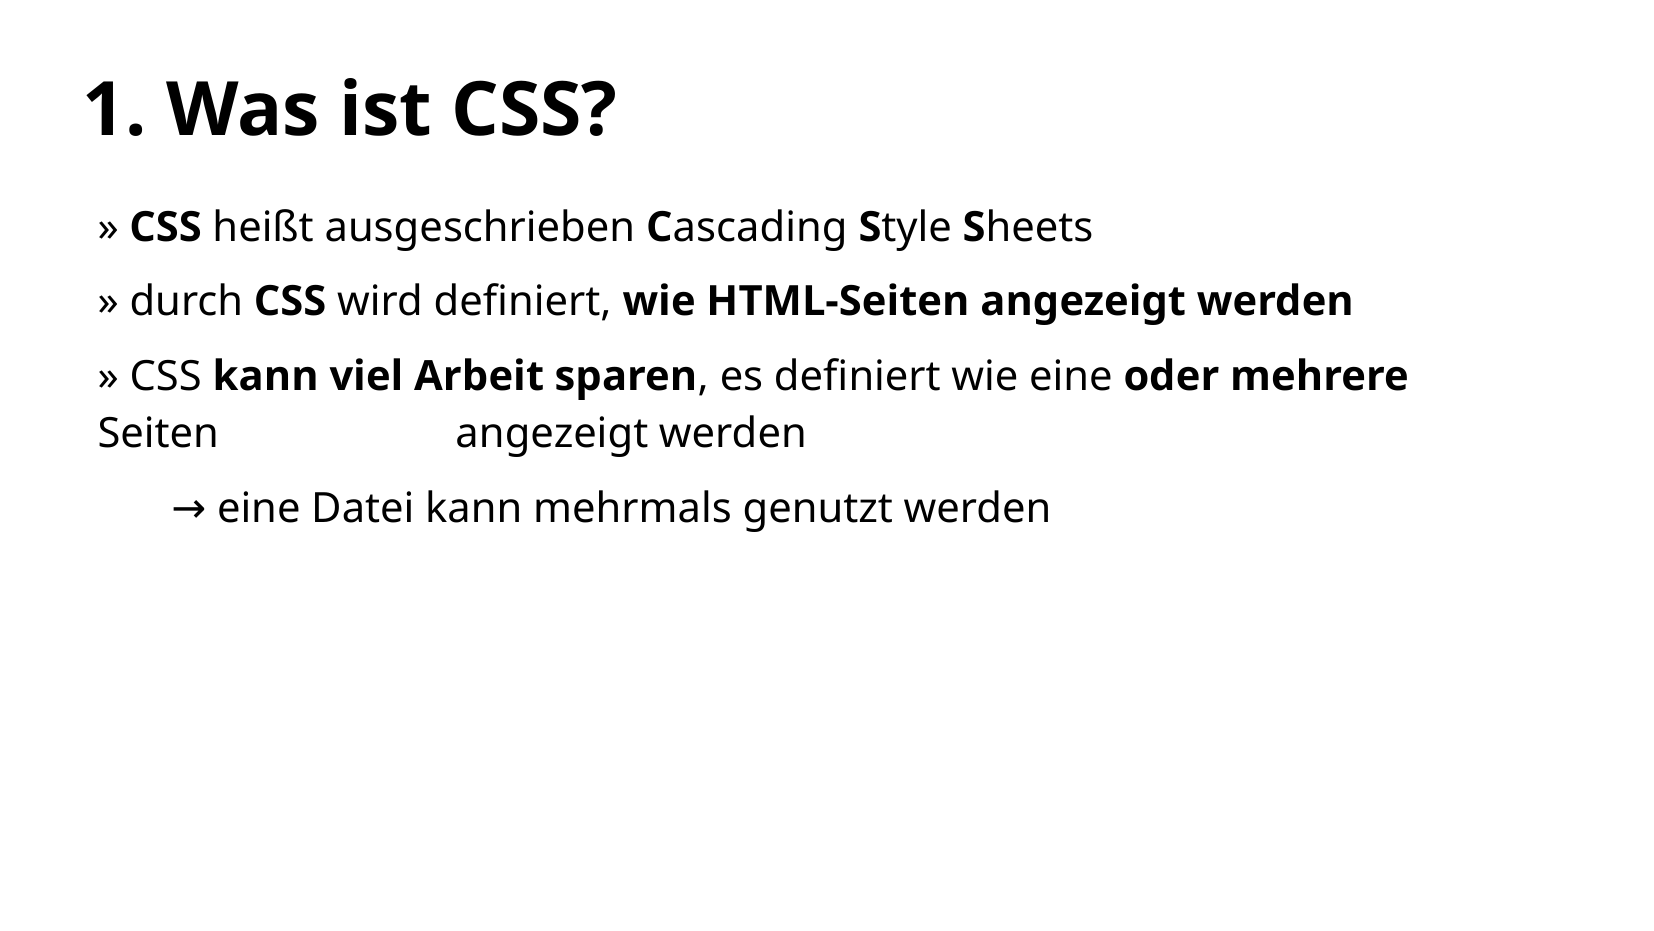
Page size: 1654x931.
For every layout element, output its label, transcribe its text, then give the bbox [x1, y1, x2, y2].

text_box » CSS heißt ausgeschrieben Cascading Style Sheets » durch CSS wird definiert, wie HTML-Seiten angezeigt werden » CSS kann viel Arbeit sparen, es definiert wie eine oder mehrere Seiten angezeigt werden → eine Datei kann mehrmals genutzt werden [82, 188, 1536, 520]
title 1. Was ist CSS? [82, 59, 1571, 154]
